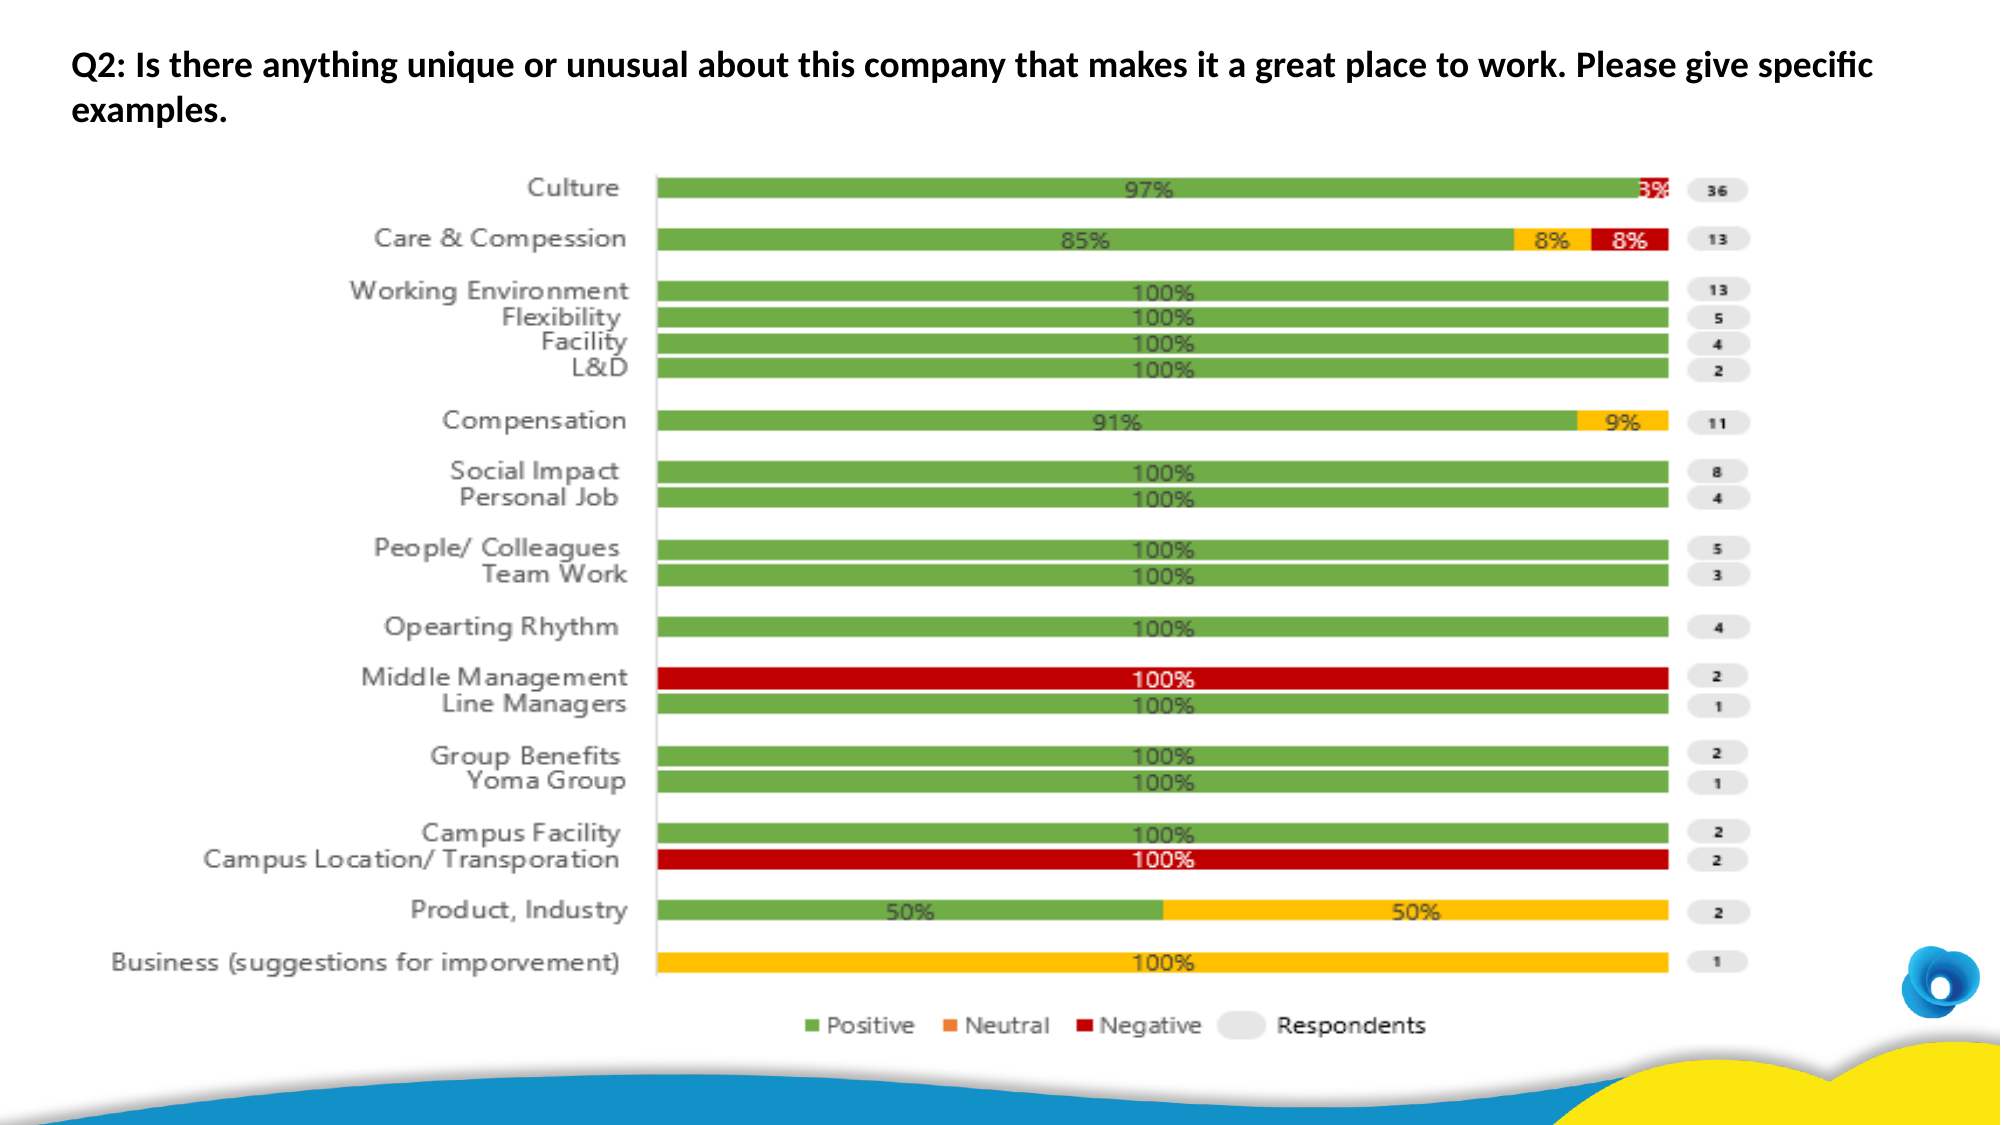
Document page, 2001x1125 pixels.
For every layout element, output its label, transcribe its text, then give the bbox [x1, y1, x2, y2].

picture [97, 153, 1833, 1044]
text_box Q2: Is there anything unique or unusual about this company that makes it a great place to work. Please give specific examples. [56, 32, 1944, 139]
